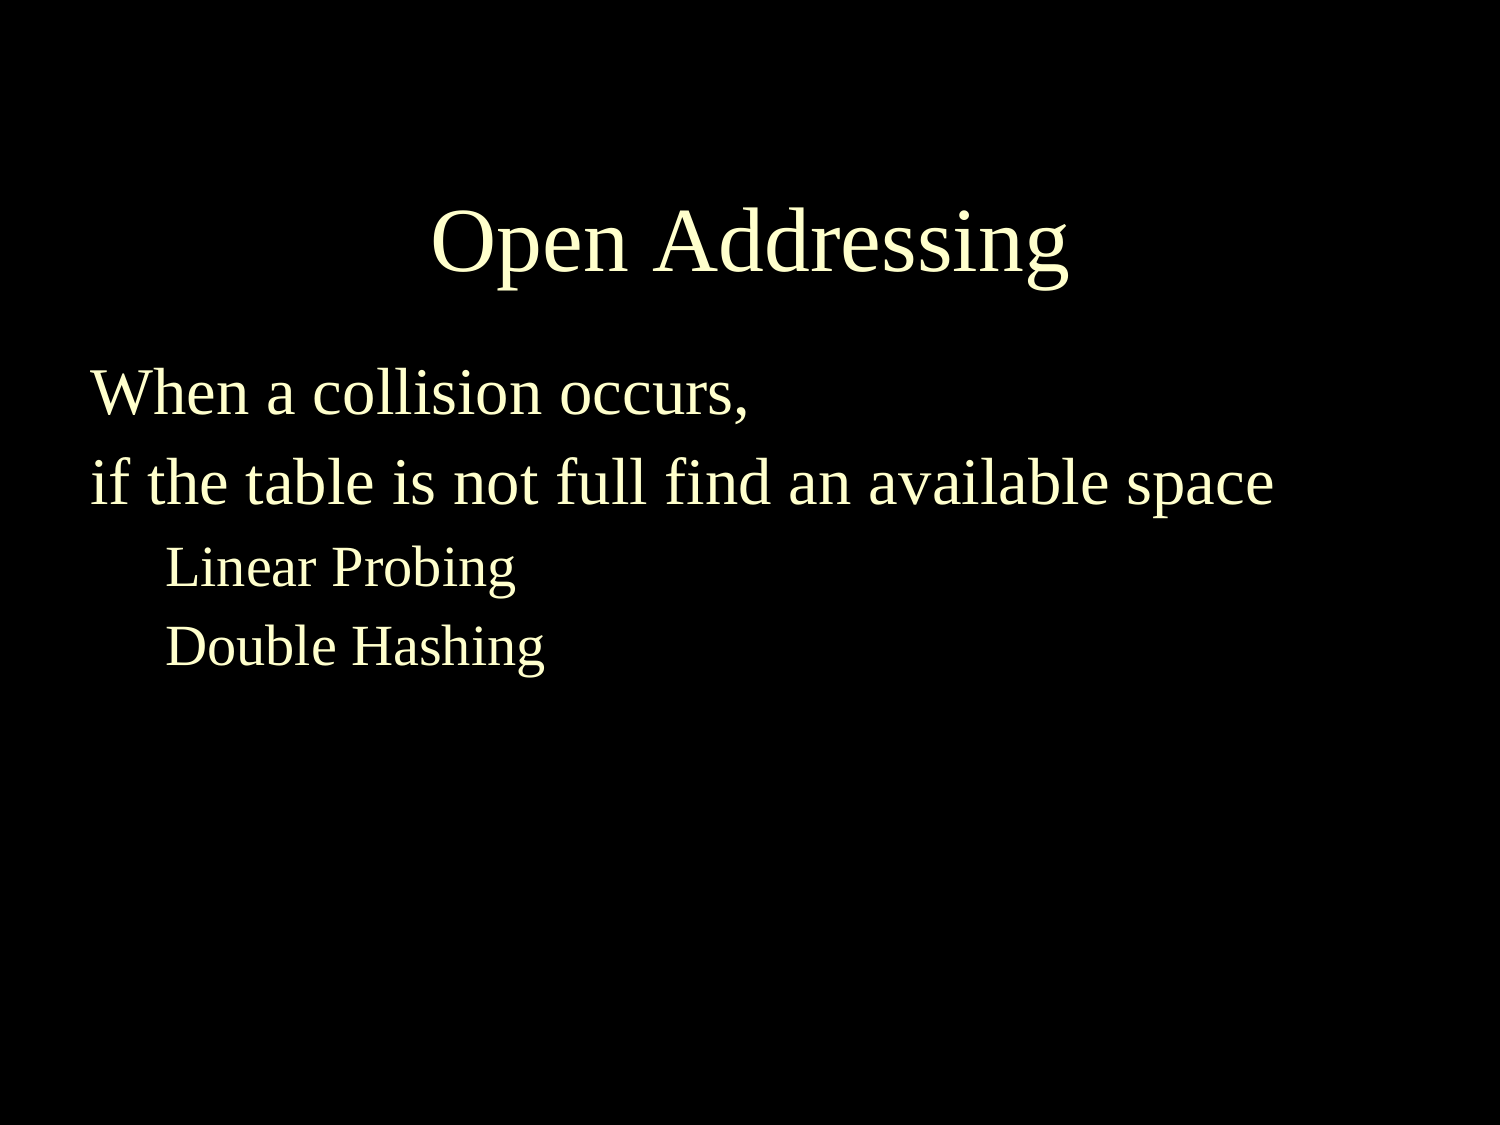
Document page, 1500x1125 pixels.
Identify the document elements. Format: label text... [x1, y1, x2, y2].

title Open Addressing [22, 145, 1480, 336]
list When a collision occurs, if the table is not full find an available space Linear Probing Double Hashing [75, 347, 1482, 1026]
